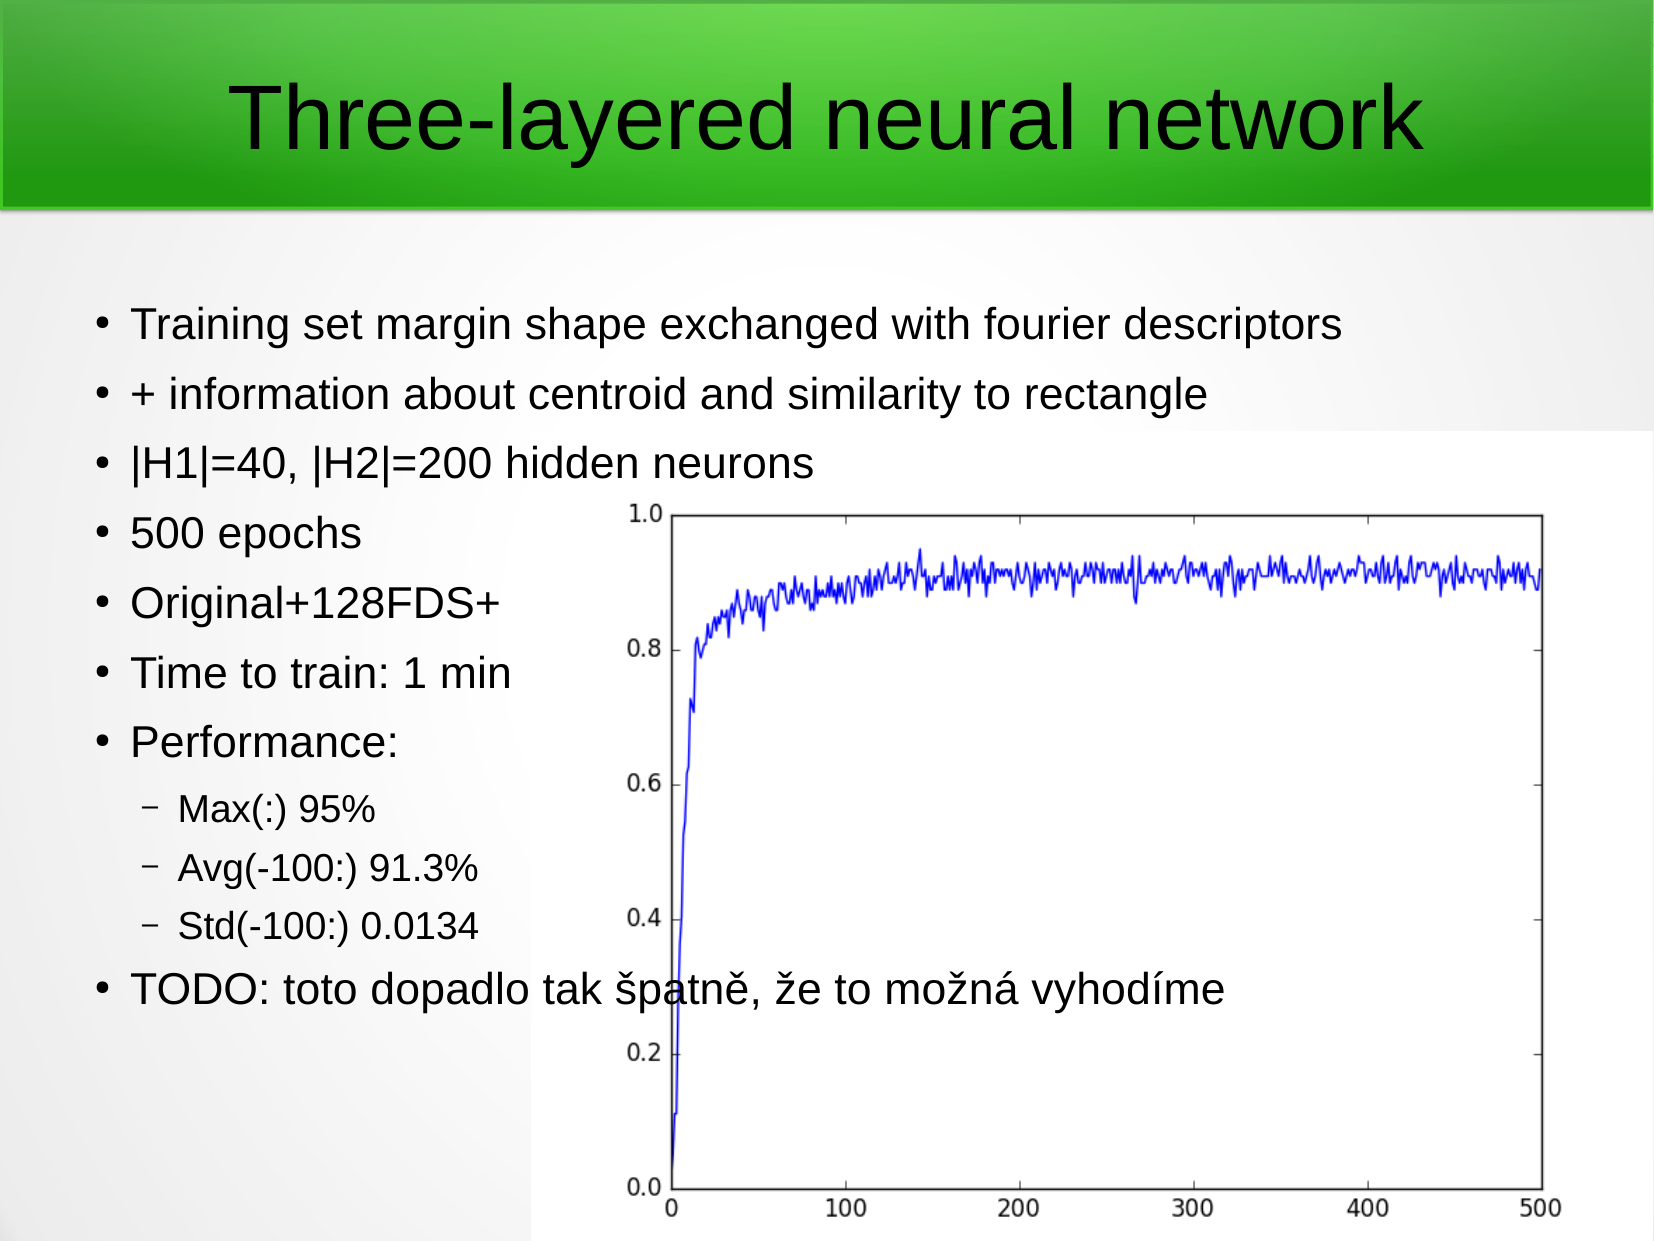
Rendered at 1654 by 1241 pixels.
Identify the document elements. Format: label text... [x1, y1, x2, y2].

picture [531, 431, 1654, 1241]
title Three-layered neural network [82, 47, 1571, 189]
list Training set margin shape exchanged with fourier descriptors + information about centroid and similarity to rectangle |H1|=40, |H2|=200 hidden neurons 500 epochs Original+128FDS+ Time to train: 1 min Performance: Max(:) 95% Avg(-100:) 91.3% Std(-100:) 0.0134 TODO: toto dopadlo tak špatně, že to možná vyhodíme [82, 299, 1571, 1019]
